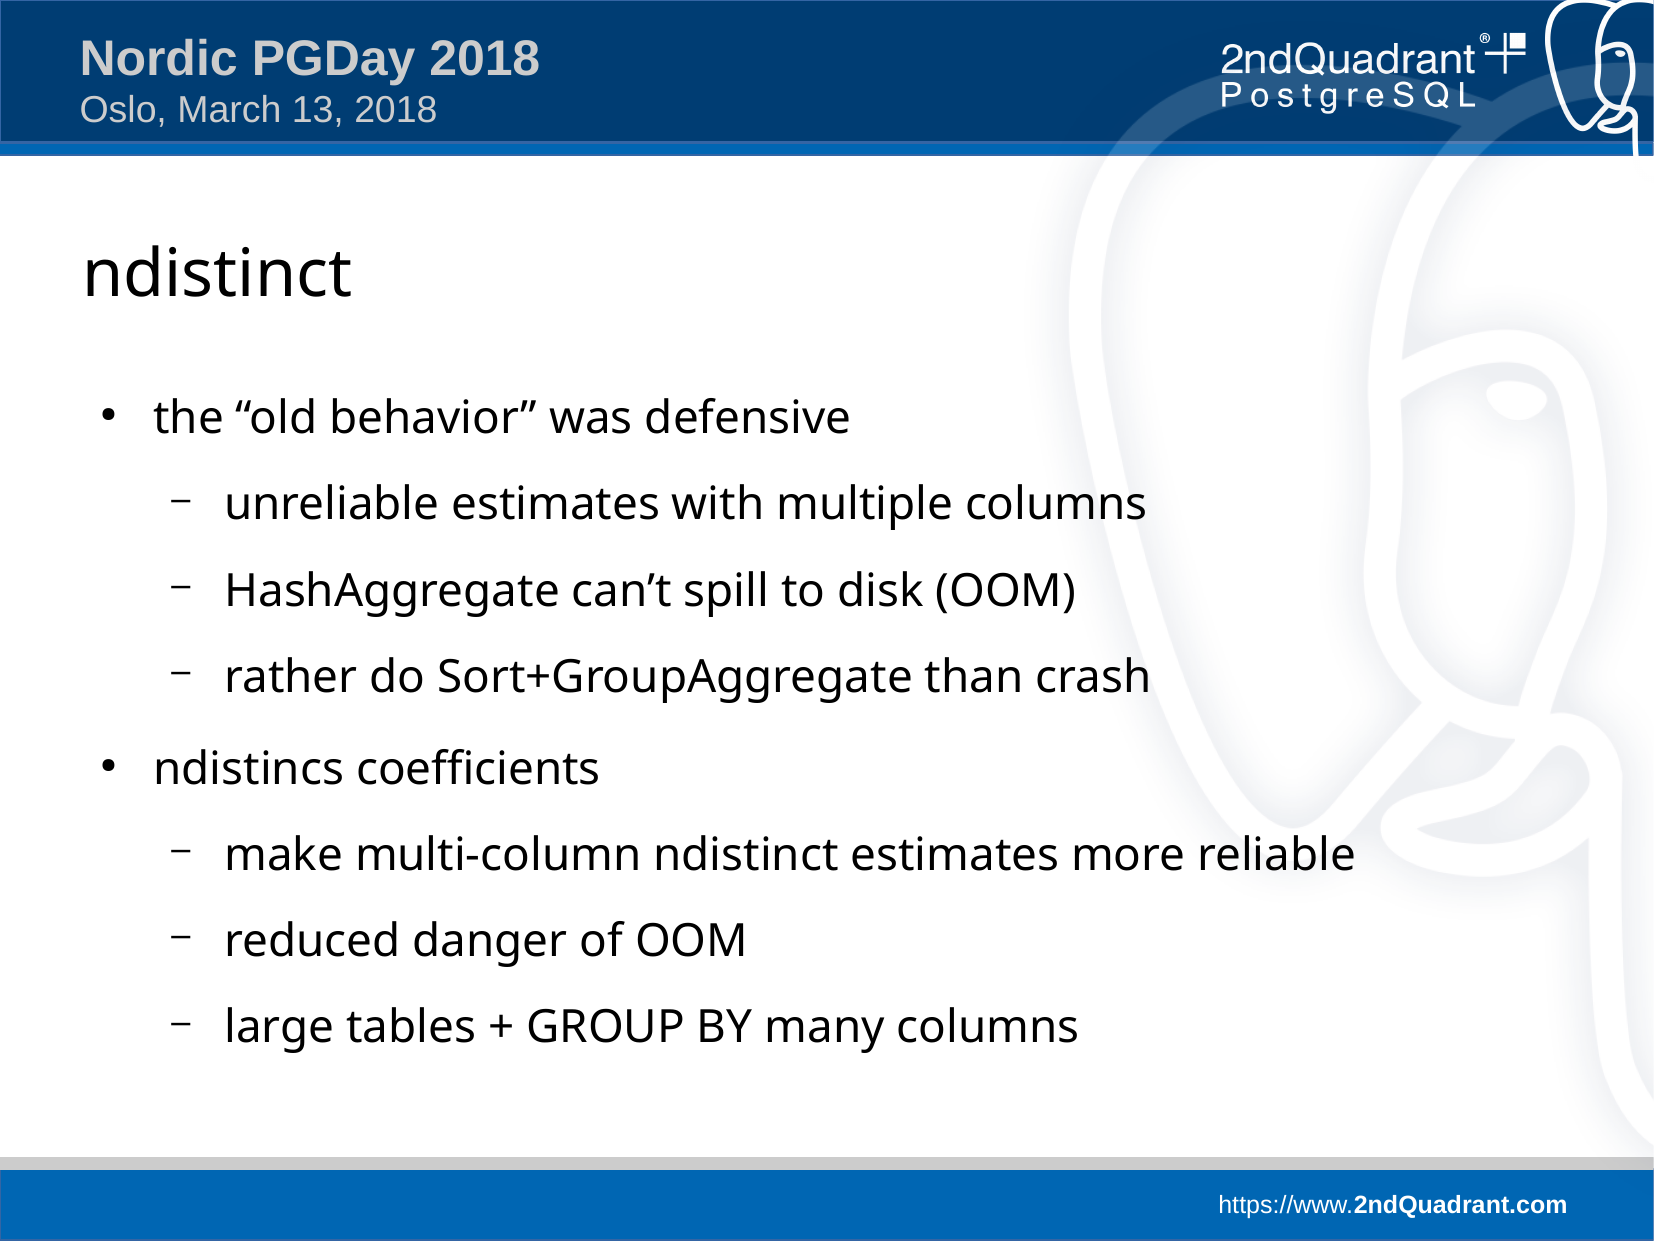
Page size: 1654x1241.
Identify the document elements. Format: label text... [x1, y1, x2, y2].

picture [632, 0, 1654, 1241]
title ndistinct [82, 167, 1571, 375]
list the “old behavior” was defensive unreliable estimates with multiple columns HashAggregate can’t spill to disk (OOM) rather do Sort+GroupAggregate than crash ndistincs coefficients make multi-column ndistinct estimates more reliable reduced danger of OOM large tables + GROUP BY many columns [82, 384, 1571, 1104]
